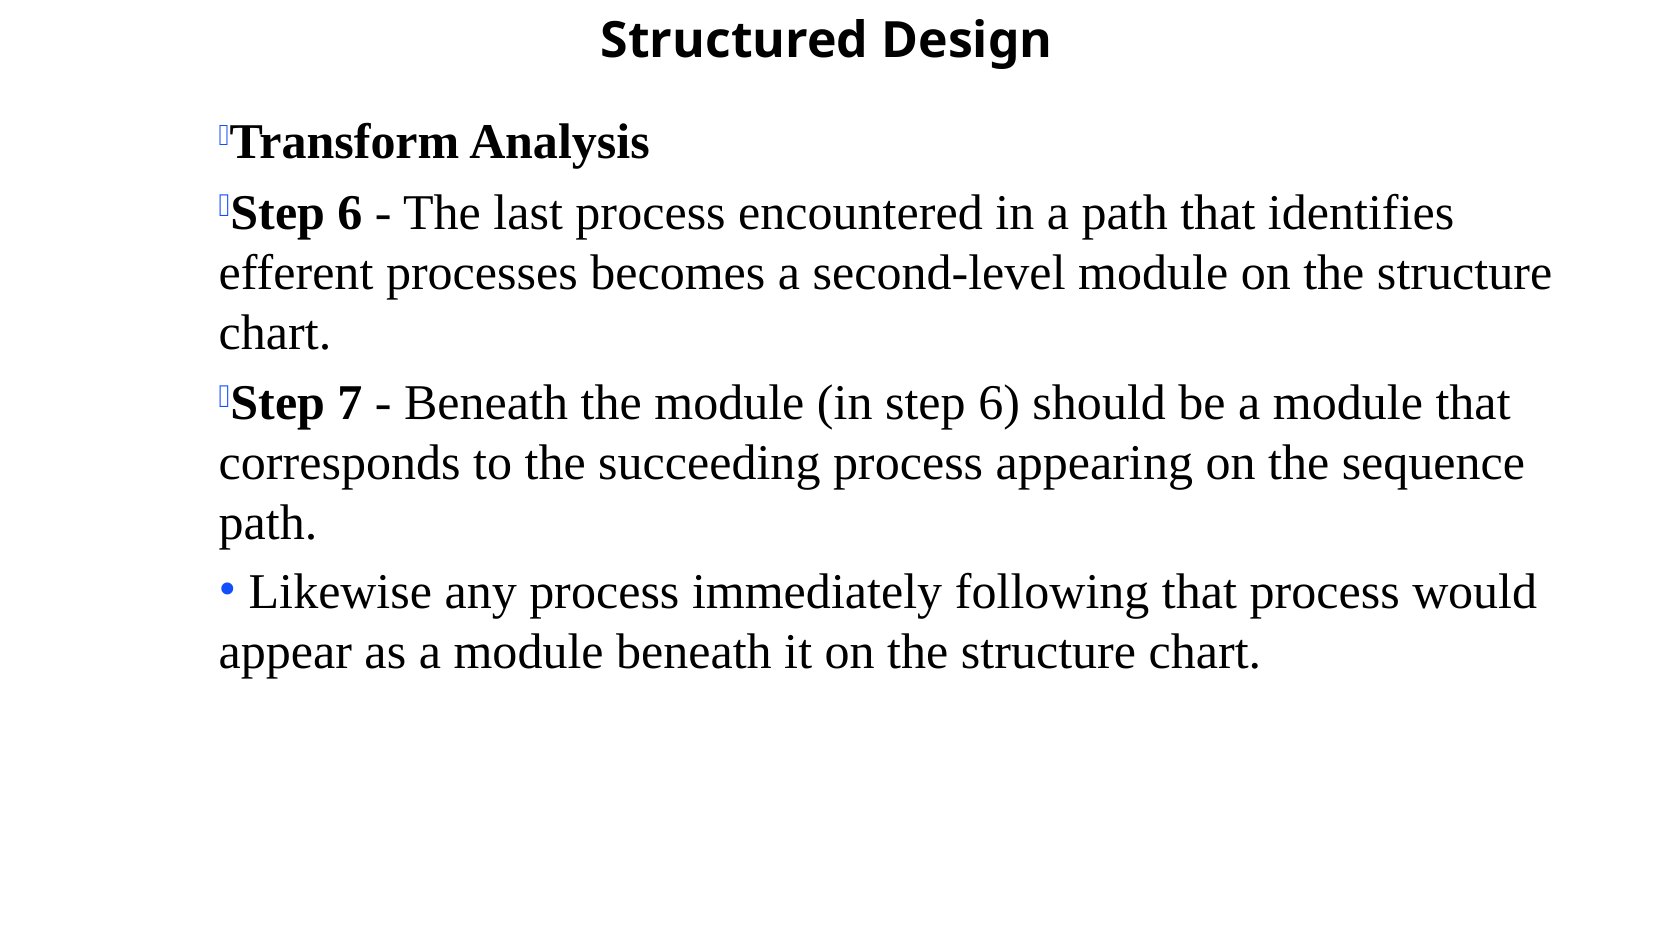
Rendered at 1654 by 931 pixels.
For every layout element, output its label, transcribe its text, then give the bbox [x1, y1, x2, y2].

list Transform Analysis Step 6 - The last process encountered in a path that identifies efferent processes becomes a second-level module on the structure chart. Step 7 - Beneath the module (in step 6) should be a module that corresponds to the succeeding process appearing on the sequence path. Likewise any process immediately following that process would appear as a module beneath it on the structure chart. [203, 101, 1610, 701]
title Structured Design [248, 0, 1406, 63]
